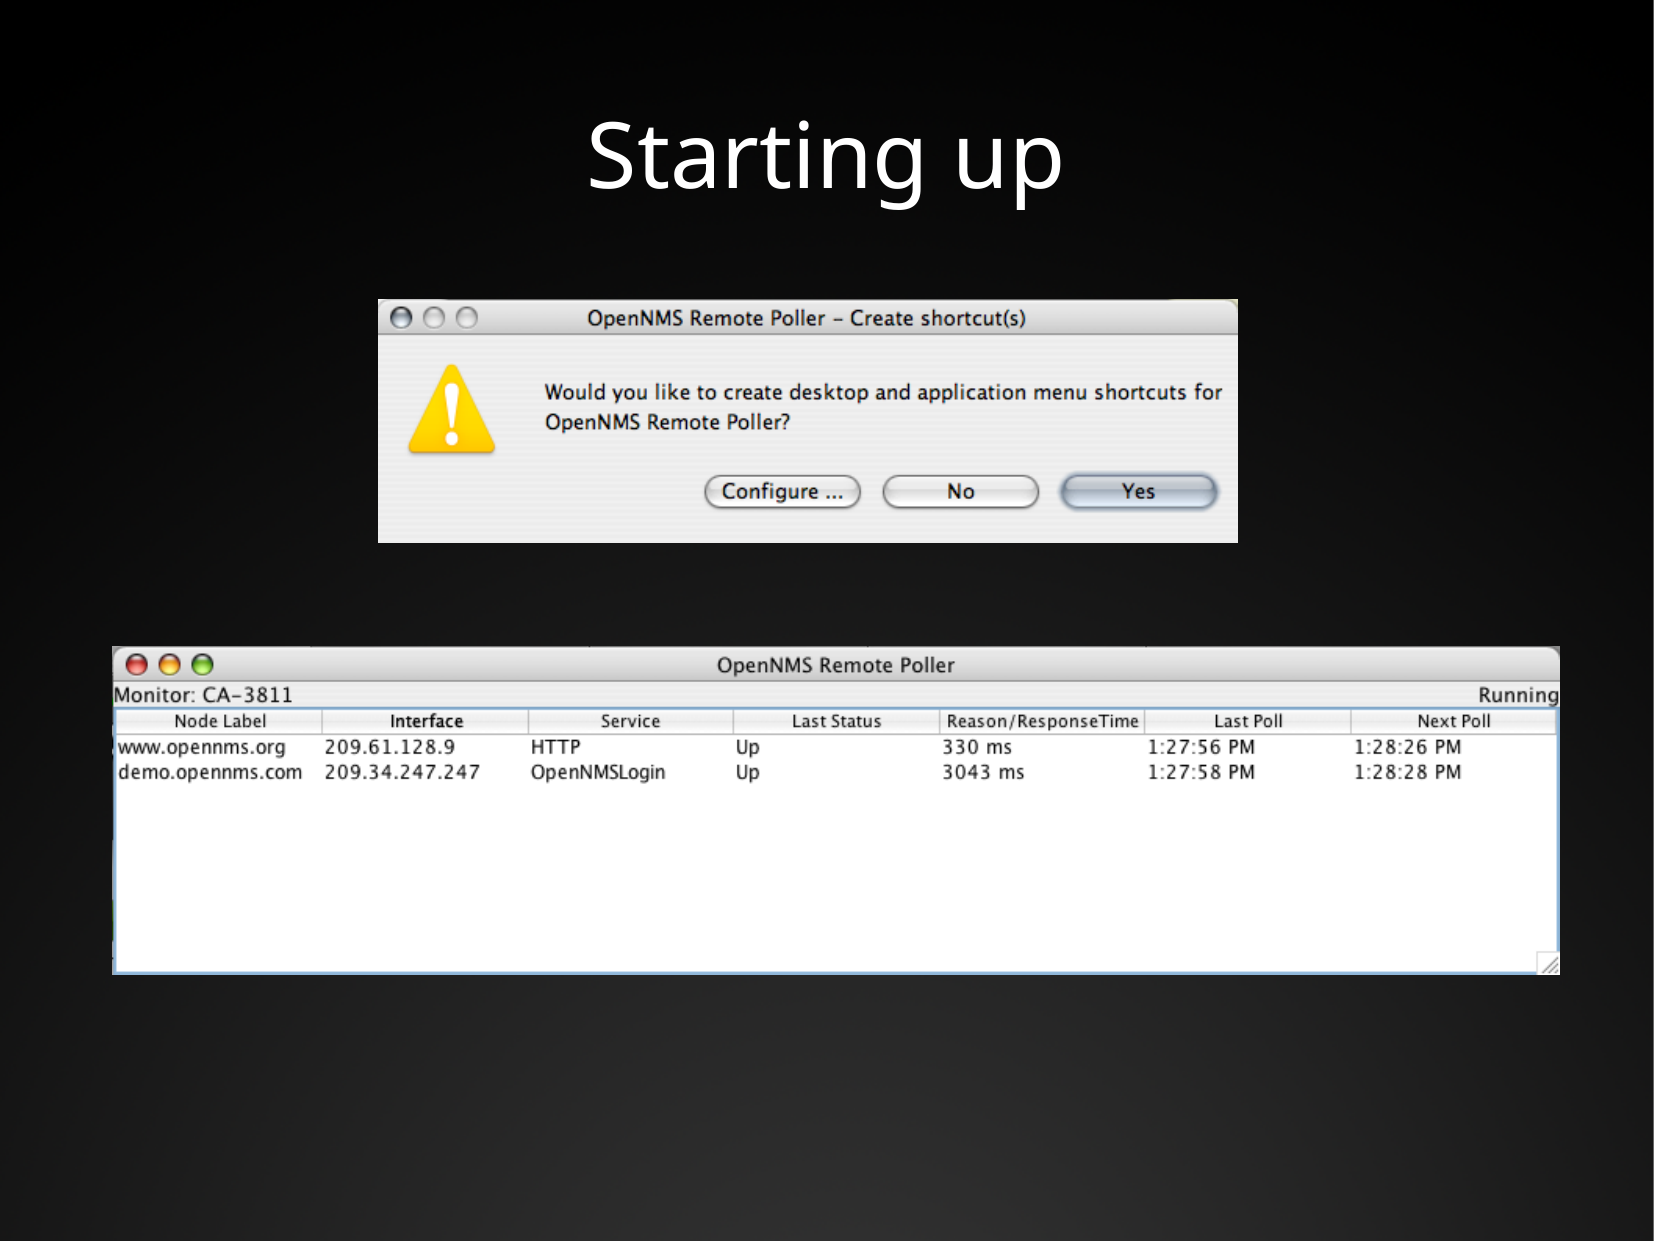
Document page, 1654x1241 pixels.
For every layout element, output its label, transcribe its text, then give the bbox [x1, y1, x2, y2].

title Starting up [82, 49, 1571, 257]
picture [0, 0, 1654, 1241]
